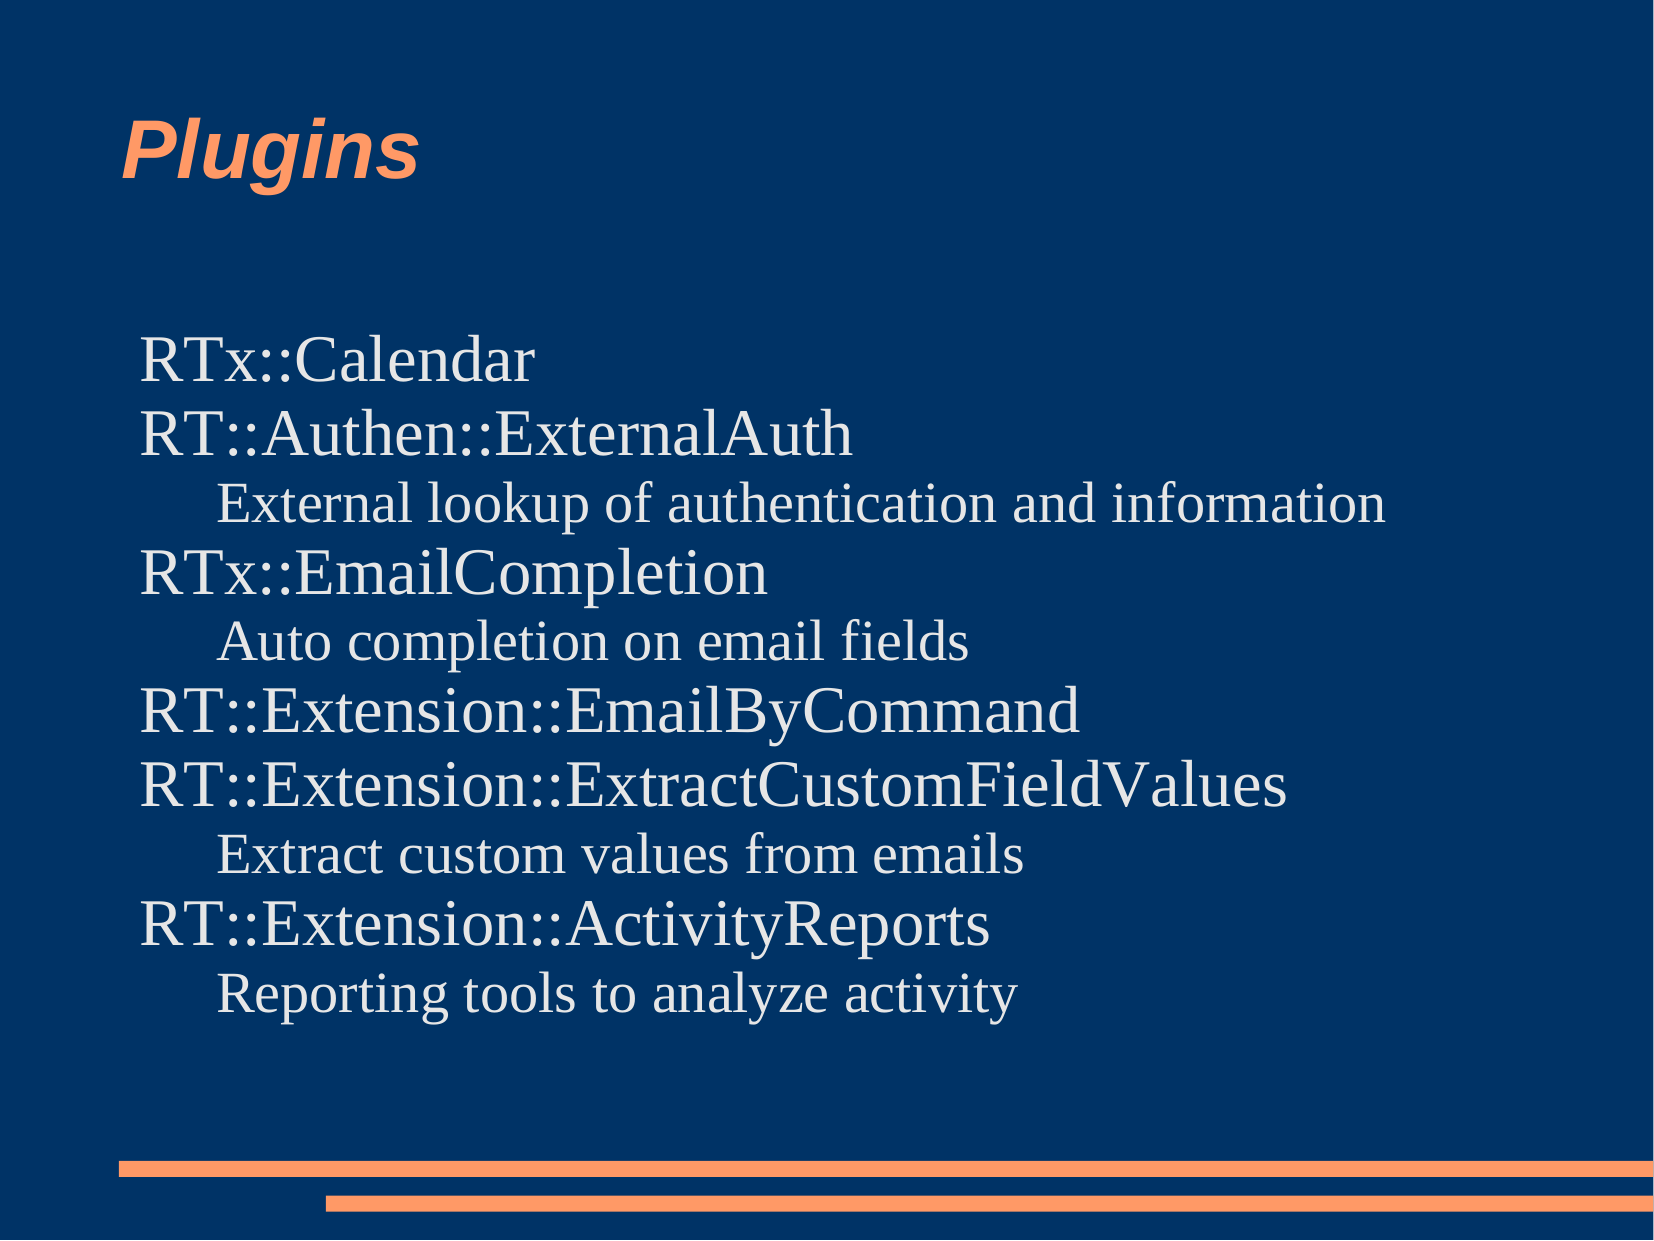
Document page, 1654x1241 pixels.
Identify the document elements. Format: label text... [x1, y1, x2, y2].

list RTx::Calendar RT::Authen::ExternalAuth External lookup of authentication and information RTx::EmailCompletion Auto completion on email fields RT::Extension::EmailByCommand RT::Extension::ExtractCustomFieldValues Extract custom values from emails RT::Extension::ActivityReports Reporting tools to analyze activity [121, 322, 1561, 1118]
title Plugins [121, 46, 1534, 254]
